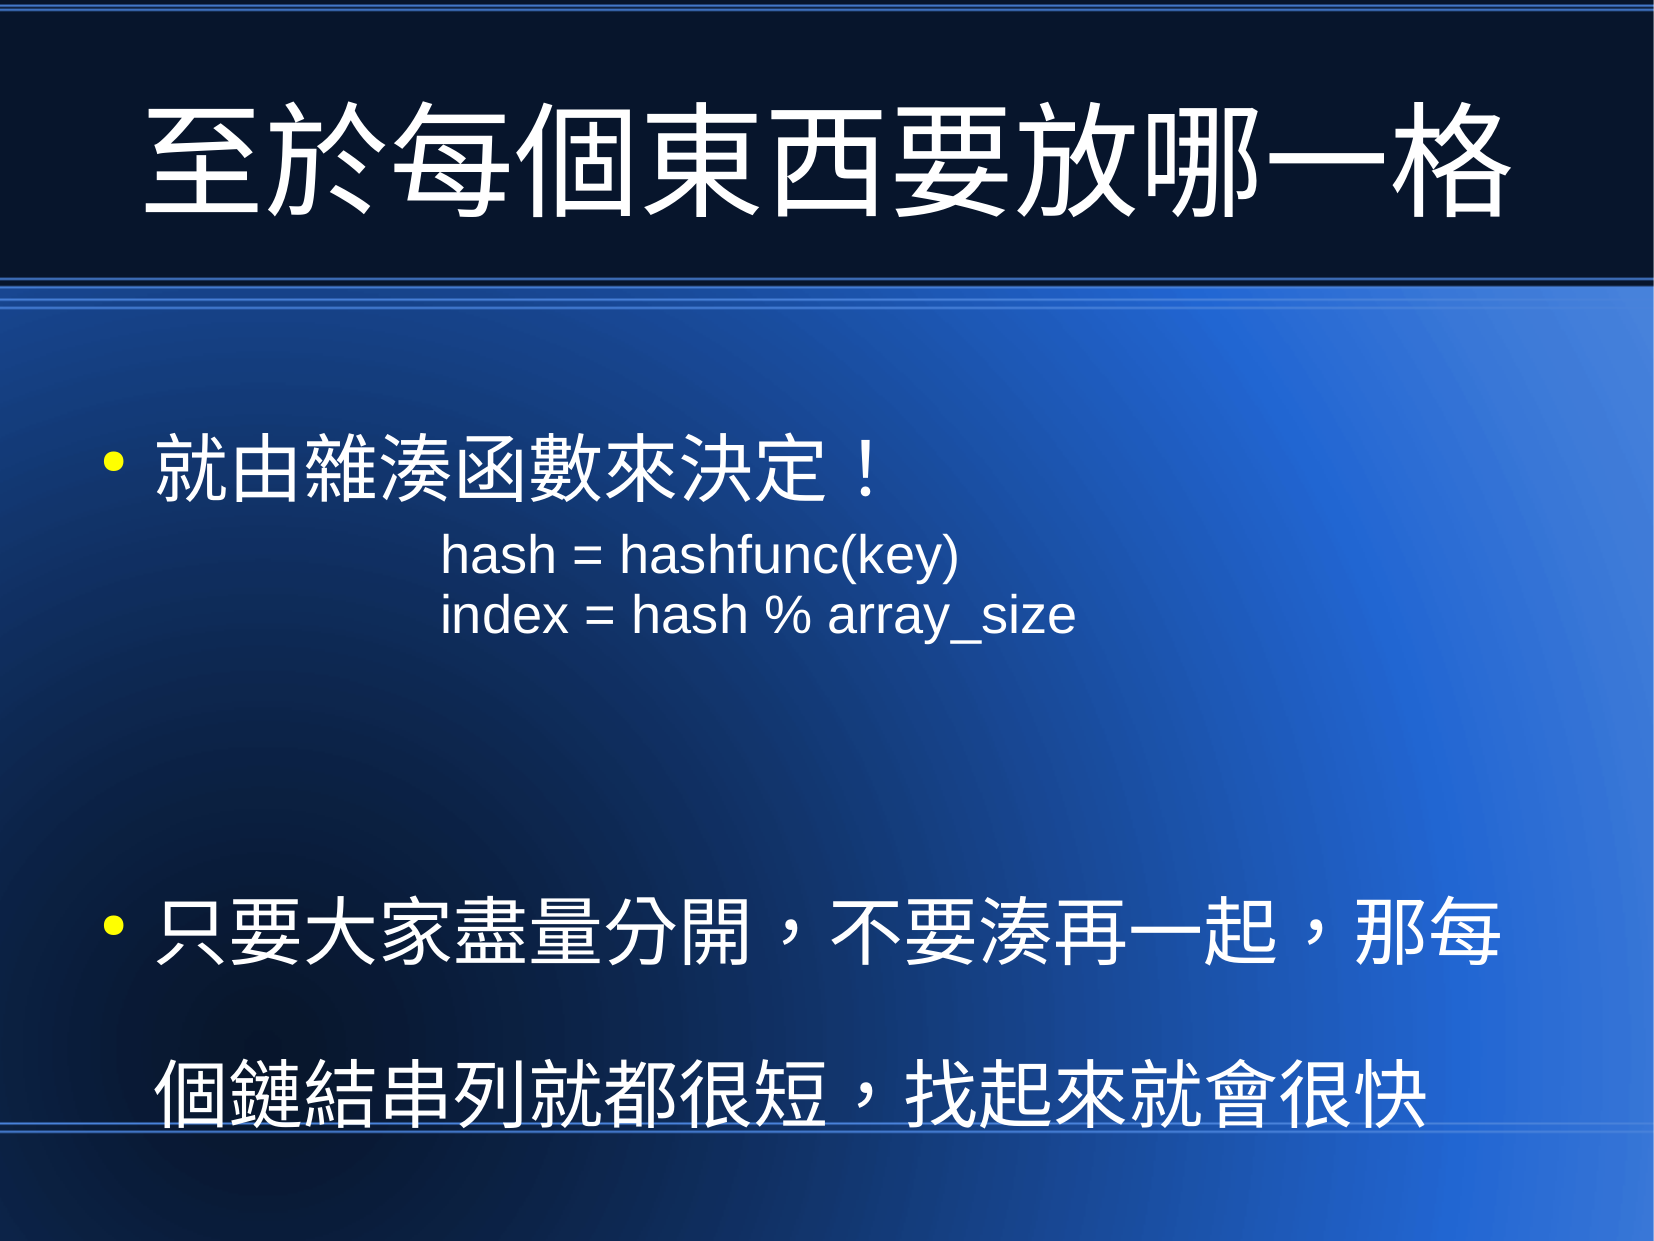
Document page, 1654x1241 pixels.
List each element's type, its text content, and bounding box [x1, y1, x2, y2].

picture [0, 0, 1654, 1241]
list 就由雜湊函數來決定！ 只要大家盡量分開，不要湊再一起，那每個鏈結串列就都很短，找起來就會很快 [82, 355, 1571, 1241]
text_box hash = hashfunc(key) index = hash % array_size [425, 516, 1288, 680]
title 至於每個東西要放哪一格 [82, 49, 1571, 257]
